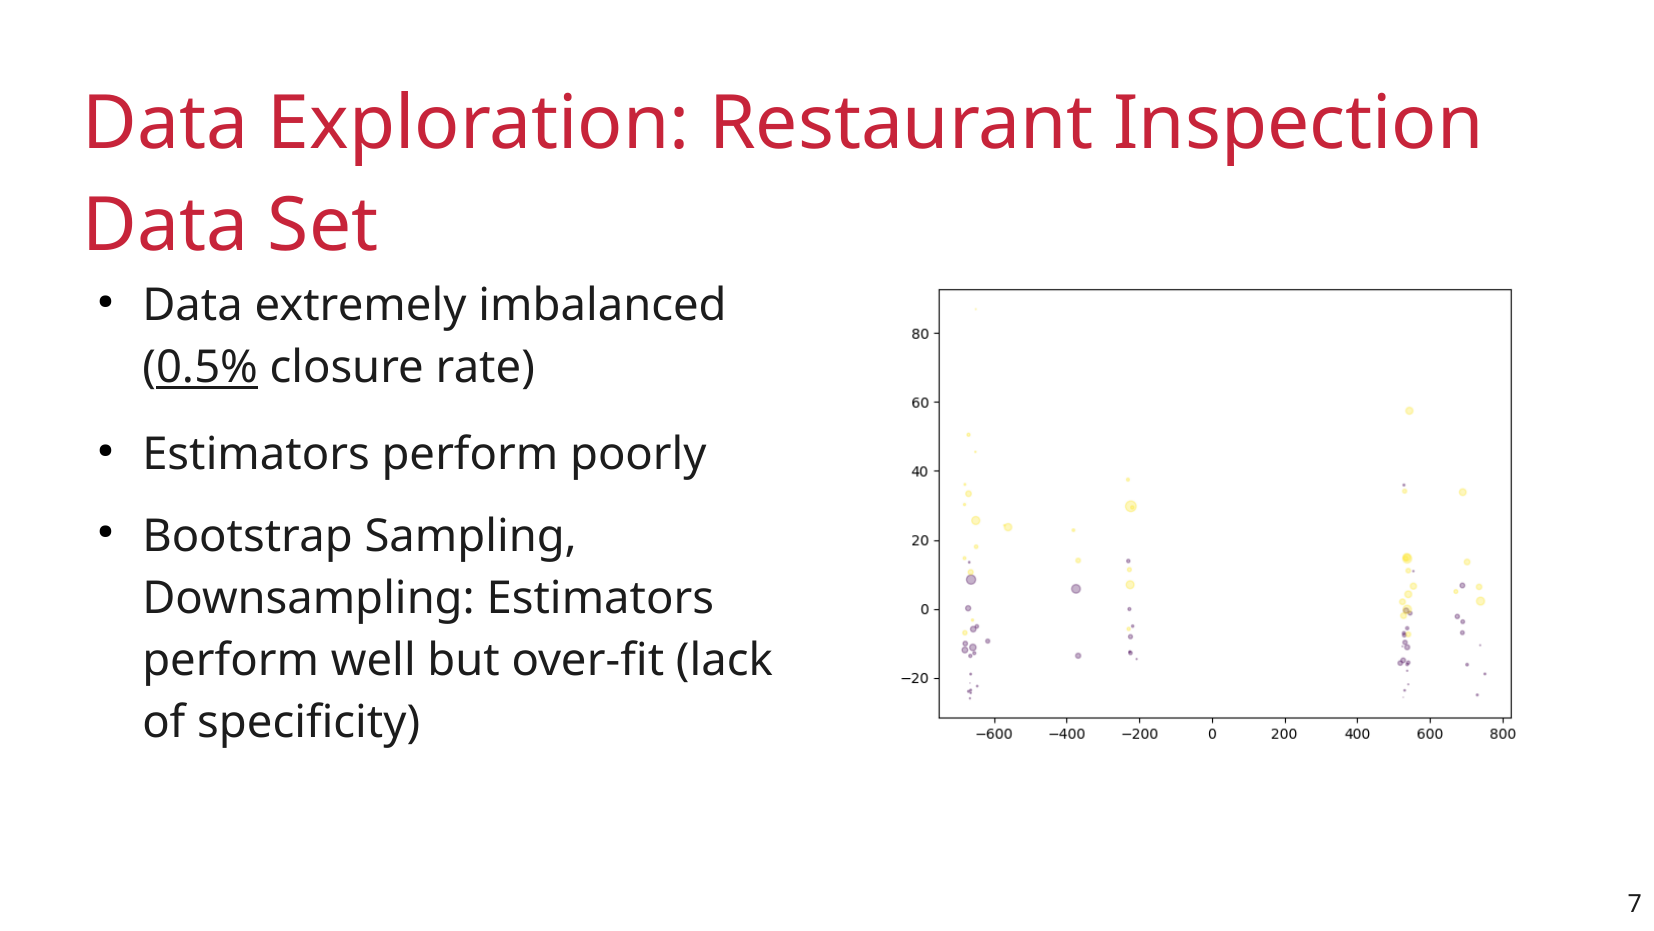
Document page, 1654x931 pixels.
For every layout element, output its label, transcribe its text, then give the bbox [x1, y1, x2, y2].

picture [884, 271, 1532, 757]
list Data extremely imbalanced (0.5% closure rate) Estimators perform poorly Bootstrap Sampling, Downsampling: Estimators perform well but over-fit (lack of specificity) [82, 271, 809, 758]
title Data Exploration: Restaurant Inspection Data Set [82, 80, 1571, 261]
